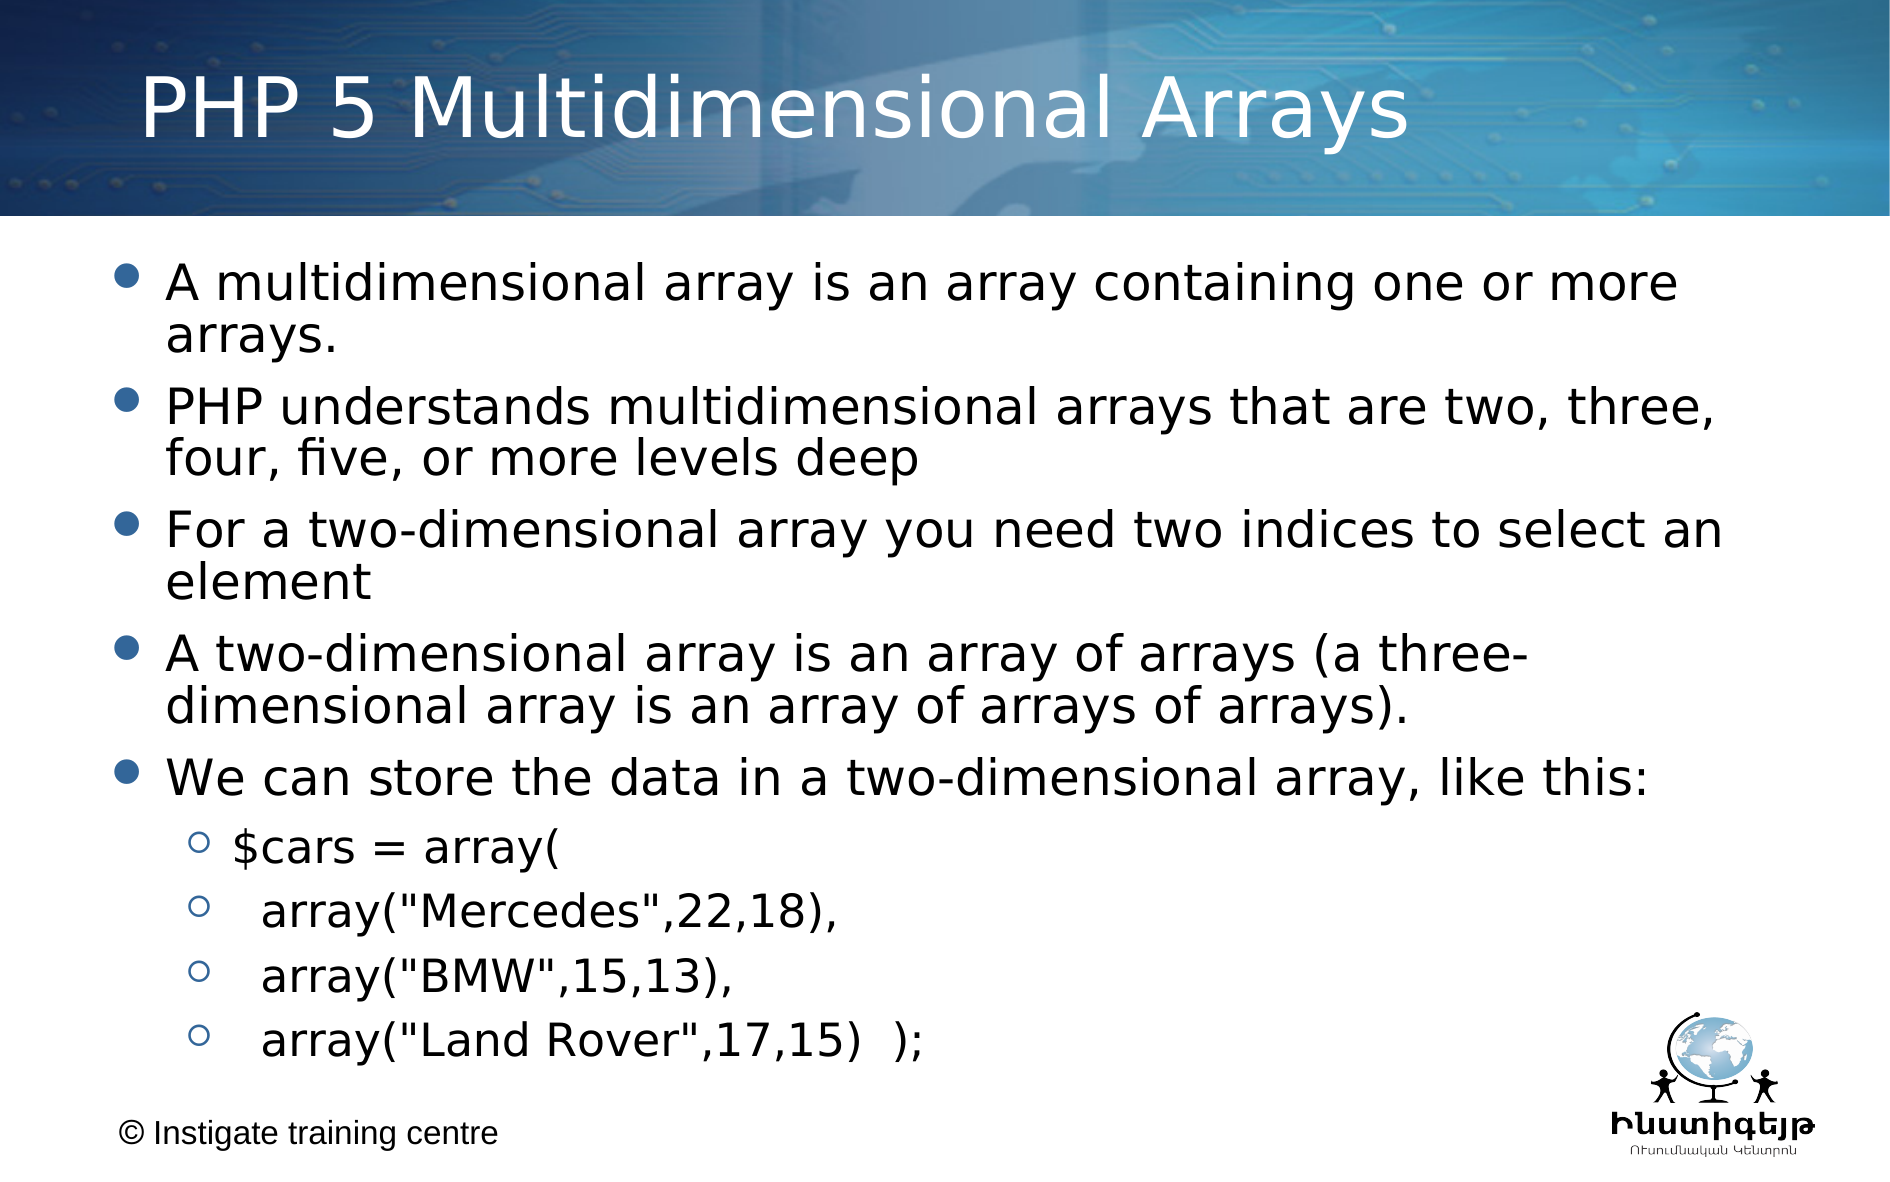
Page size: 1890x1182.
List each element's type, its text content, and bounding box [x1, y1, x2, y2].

picture [1612, 1012, 1815, 1157]
list A multidimensional array is an array containing one or more arrays. PHP understands multidimensional arrays that are two, three, four, five, or more levels deep For a two-dimensional array you need two indices to select an element A two-dimensional array is an array of arrays (a three-dimensional array is an array of arrays of arrays). We can store the data in a two-dimensional array, like this: $cars = array( array("Mercedes",22,18), array("BMW",15,13), array("Land Rover",17,15) ); [110, 258, 1801, 285]
picture [0, 0, 1890, 216]
